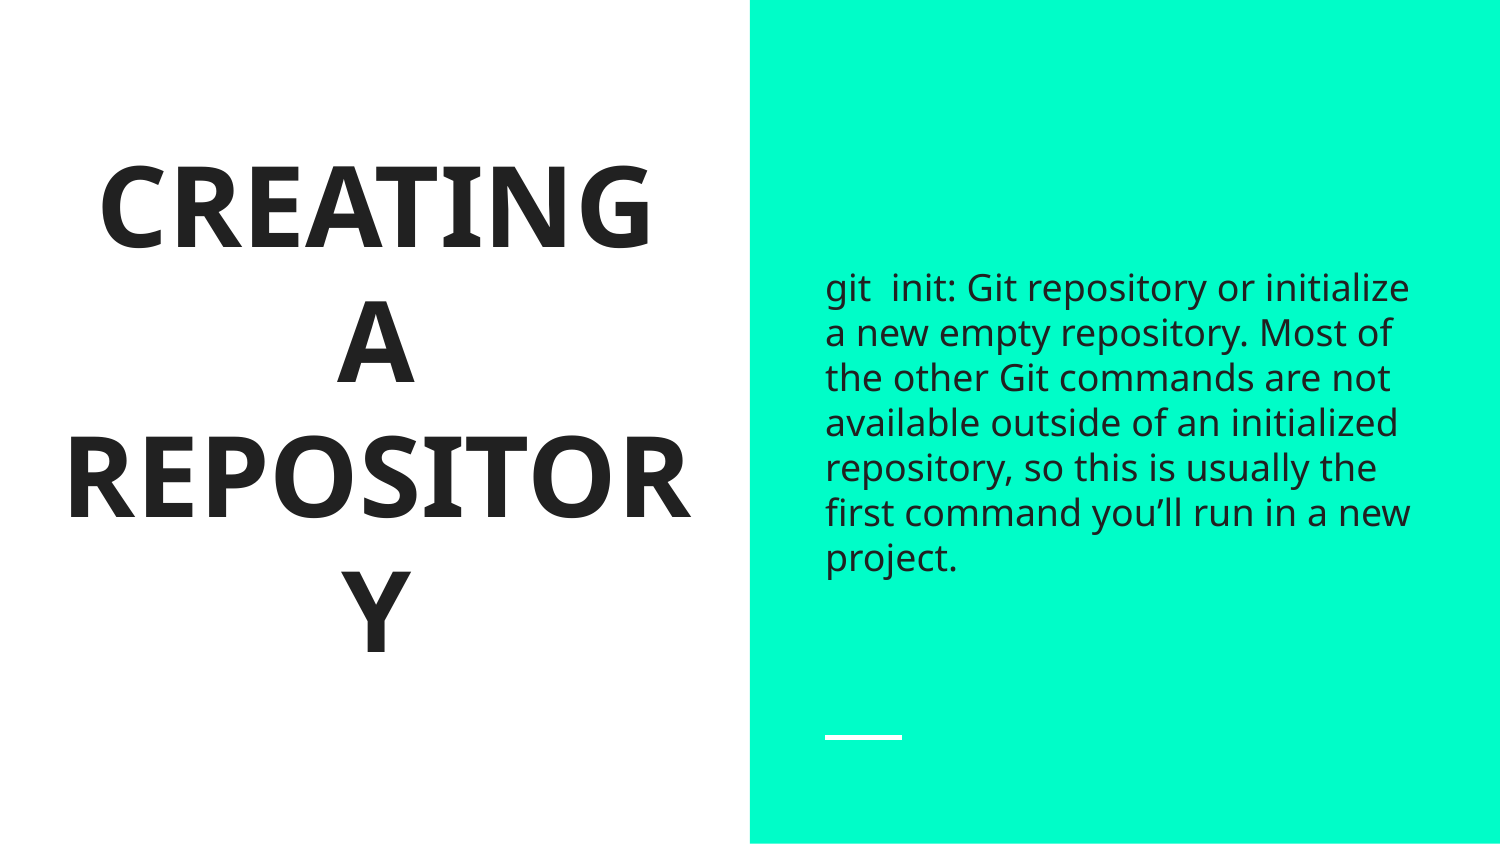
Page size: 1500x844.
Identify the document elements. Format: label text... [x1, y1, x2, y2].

list git init: Git repository or initialize a new empty repository. Most of the other Git commands are not available outside of an initialized repository, so this is usually the first command you’ll run in a new project. [810, 118, 1440, 725]
title CREATING A REPOSITORY [45, 409, 709, 691]
